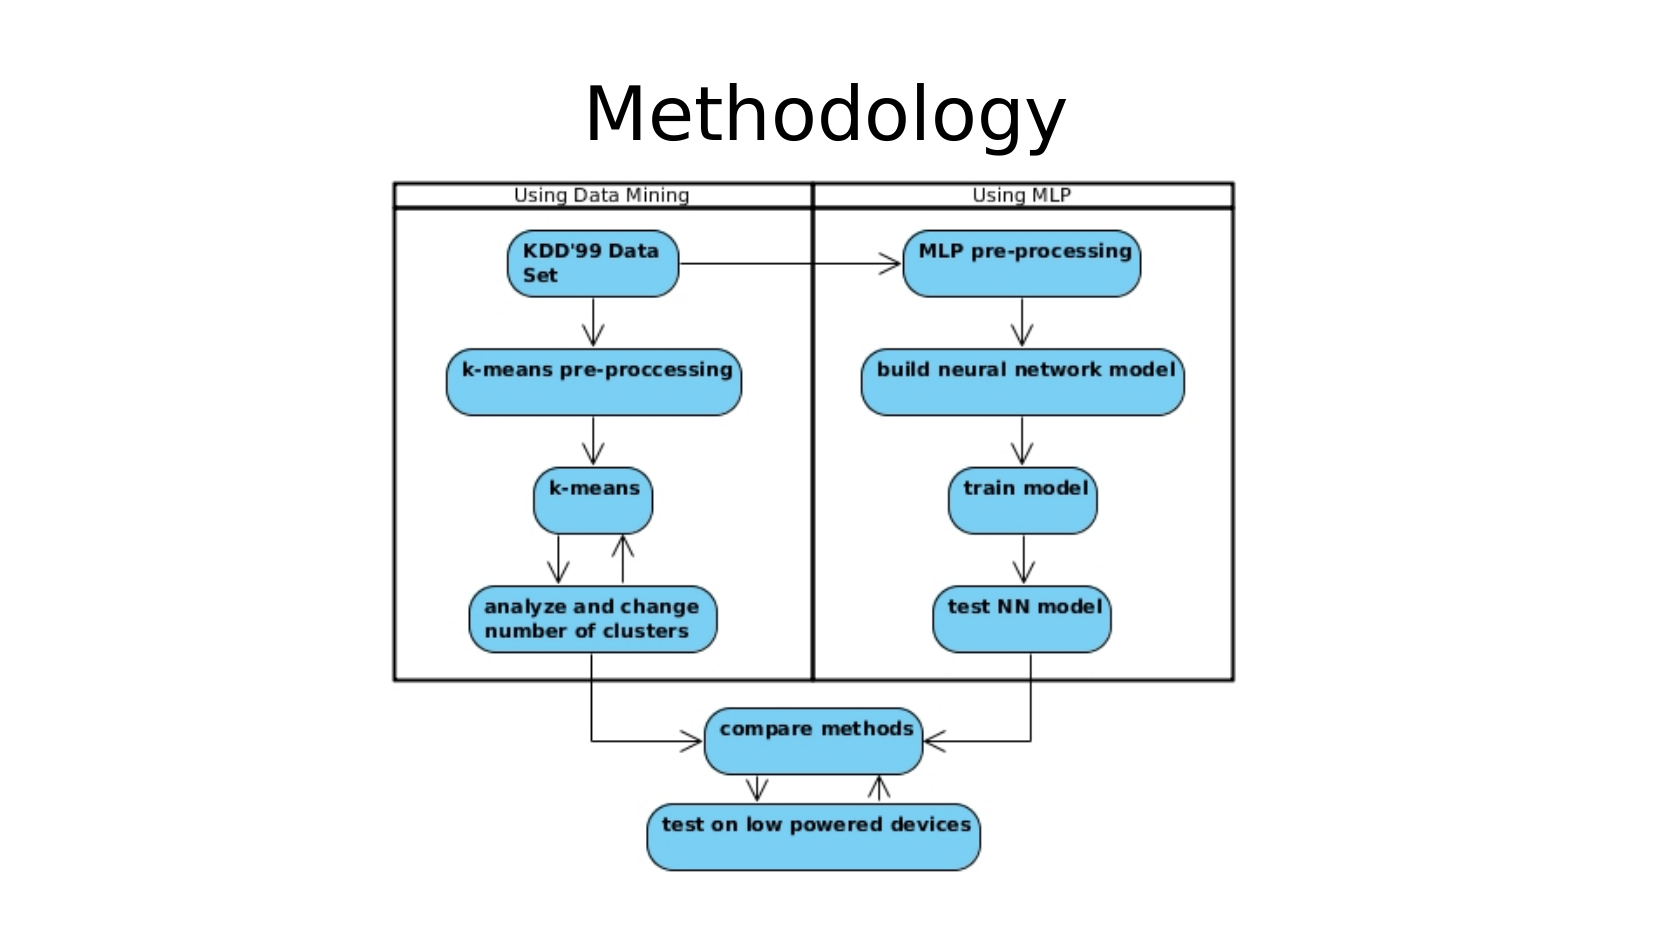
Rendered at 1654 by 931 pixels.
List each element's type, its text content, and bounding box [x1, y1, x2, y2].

picture [387, 176, 1243, 882]
title Methodology [82, 37, 1571, 193]
